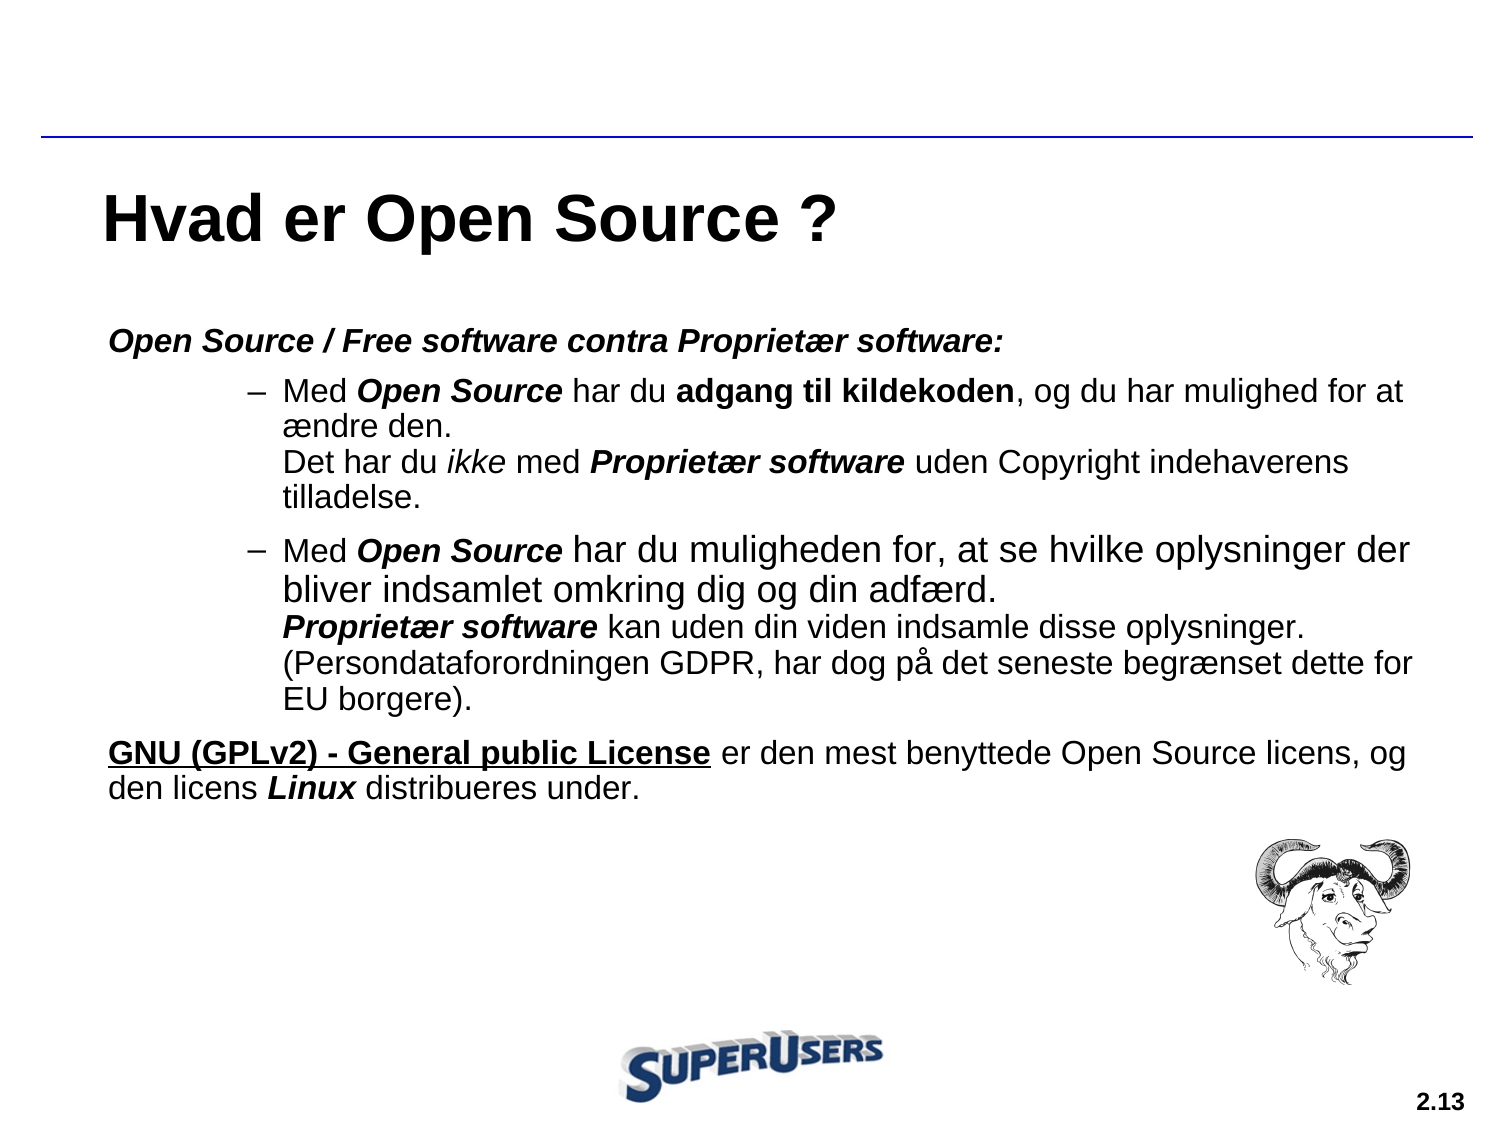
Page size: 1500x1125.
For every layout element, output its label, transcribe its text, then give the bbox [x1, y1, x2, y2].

picture [592, 1015, 908, 1123]
list Hvad er Open Source ? [88, 177, 1398, 355]
picture [1246, 826, 1418, 998]
list Open Source / Free software contra Proprietær software: Med Open Source har du adgang til kildekoden, og du har mulighed for at ændre den. Det har du ikke med Proprietær software uden Copyright indehaverens tilladelse. Med Open Source har du muligheden for, at se hvilke oplysninger der bliver indsamlet omkring dig og din adfærd. Proprietær software kan uden din viden indsamle disse oplysninger. (Persondataforordningen GDPR, har dog på det seneste begrænset dette for EU borgere). GNU (GPLv2) - General public License er den mest benyttede Open Source licens, og den licens Linux distribueres under. [108, 324, 1418, 961]
